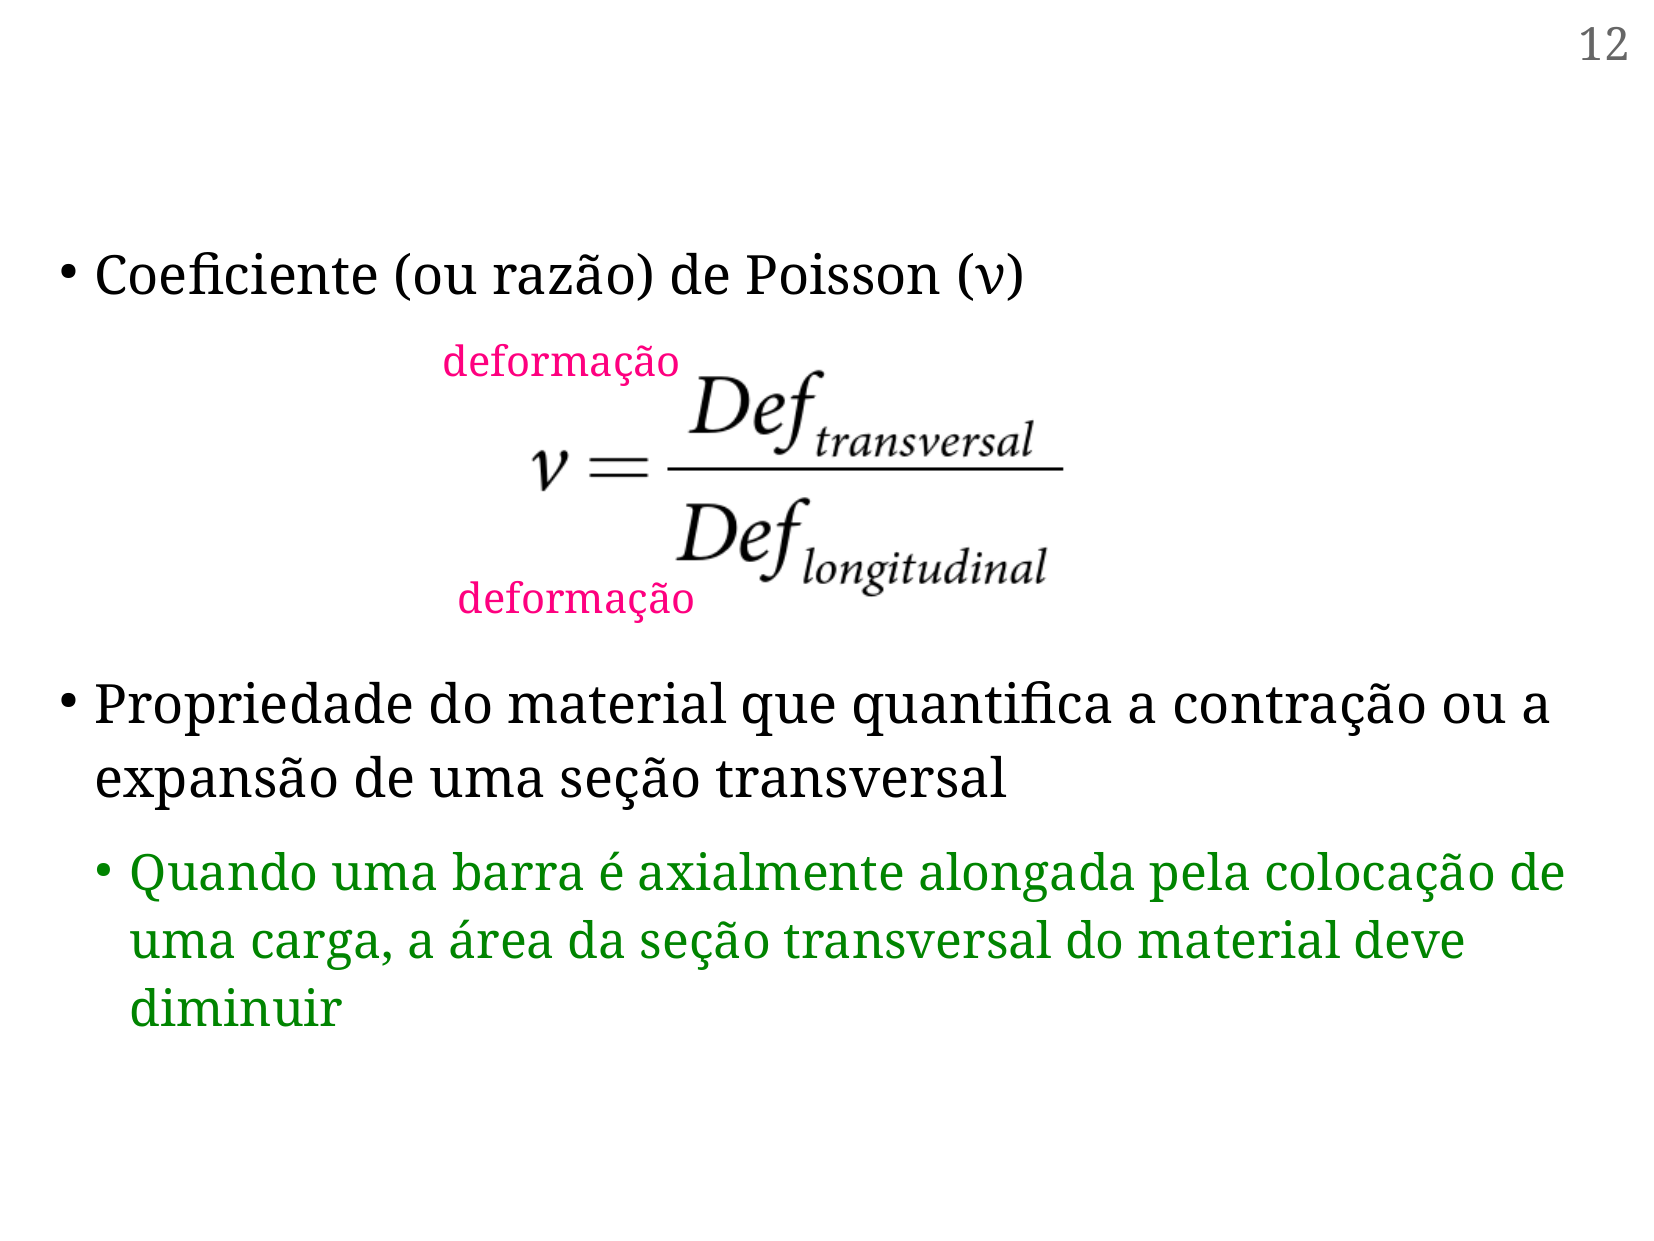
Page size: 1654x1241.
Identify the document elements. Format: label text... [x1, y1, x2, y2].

picture [516, 364, 1076, 606]
text_box deformação [442, 561, 711, 633]
list Coeficiente (ou razão) de Poisson (ν) Propriedade do material que quantifica a contração ou a expansão de uma seção transversal Quando uma barra é axialmente alongada pela colocação de uma carga, a área da seção transversal do material deve diminuir [59, 236, 1595, 1211]
text_box deformação [428, 324, 697, 397]
